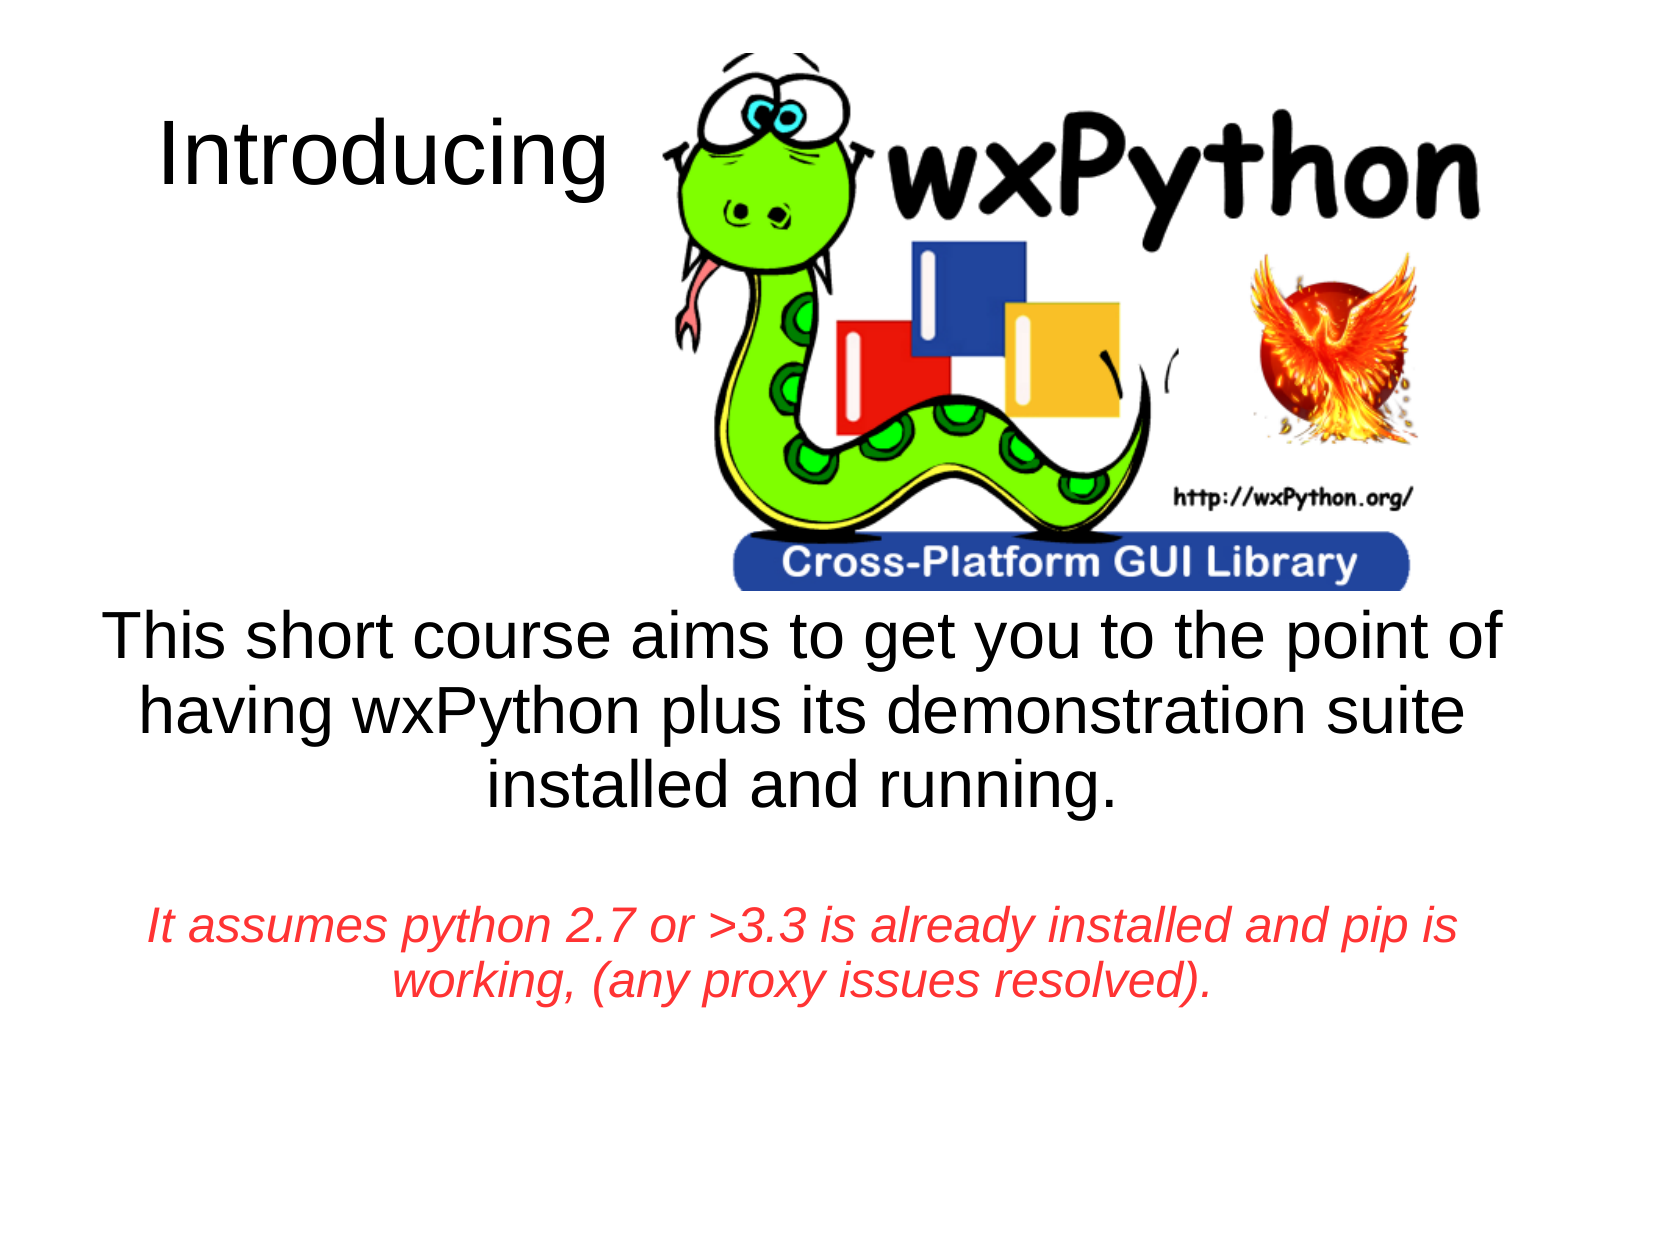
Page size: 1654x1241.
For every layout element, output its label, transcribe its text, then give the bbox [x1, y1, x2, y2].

picture [652, 53, 1512, 591]
title Introducing [82, 49, 686, 257]
subtitle This short course aims to get you to the point of having wxPython plus its demonstration suite installed and running. It assumes python 2.7 or >3.3 is already installed and pip is working, (any proxy issues resolved). [59, 496, 1548, 1111]
